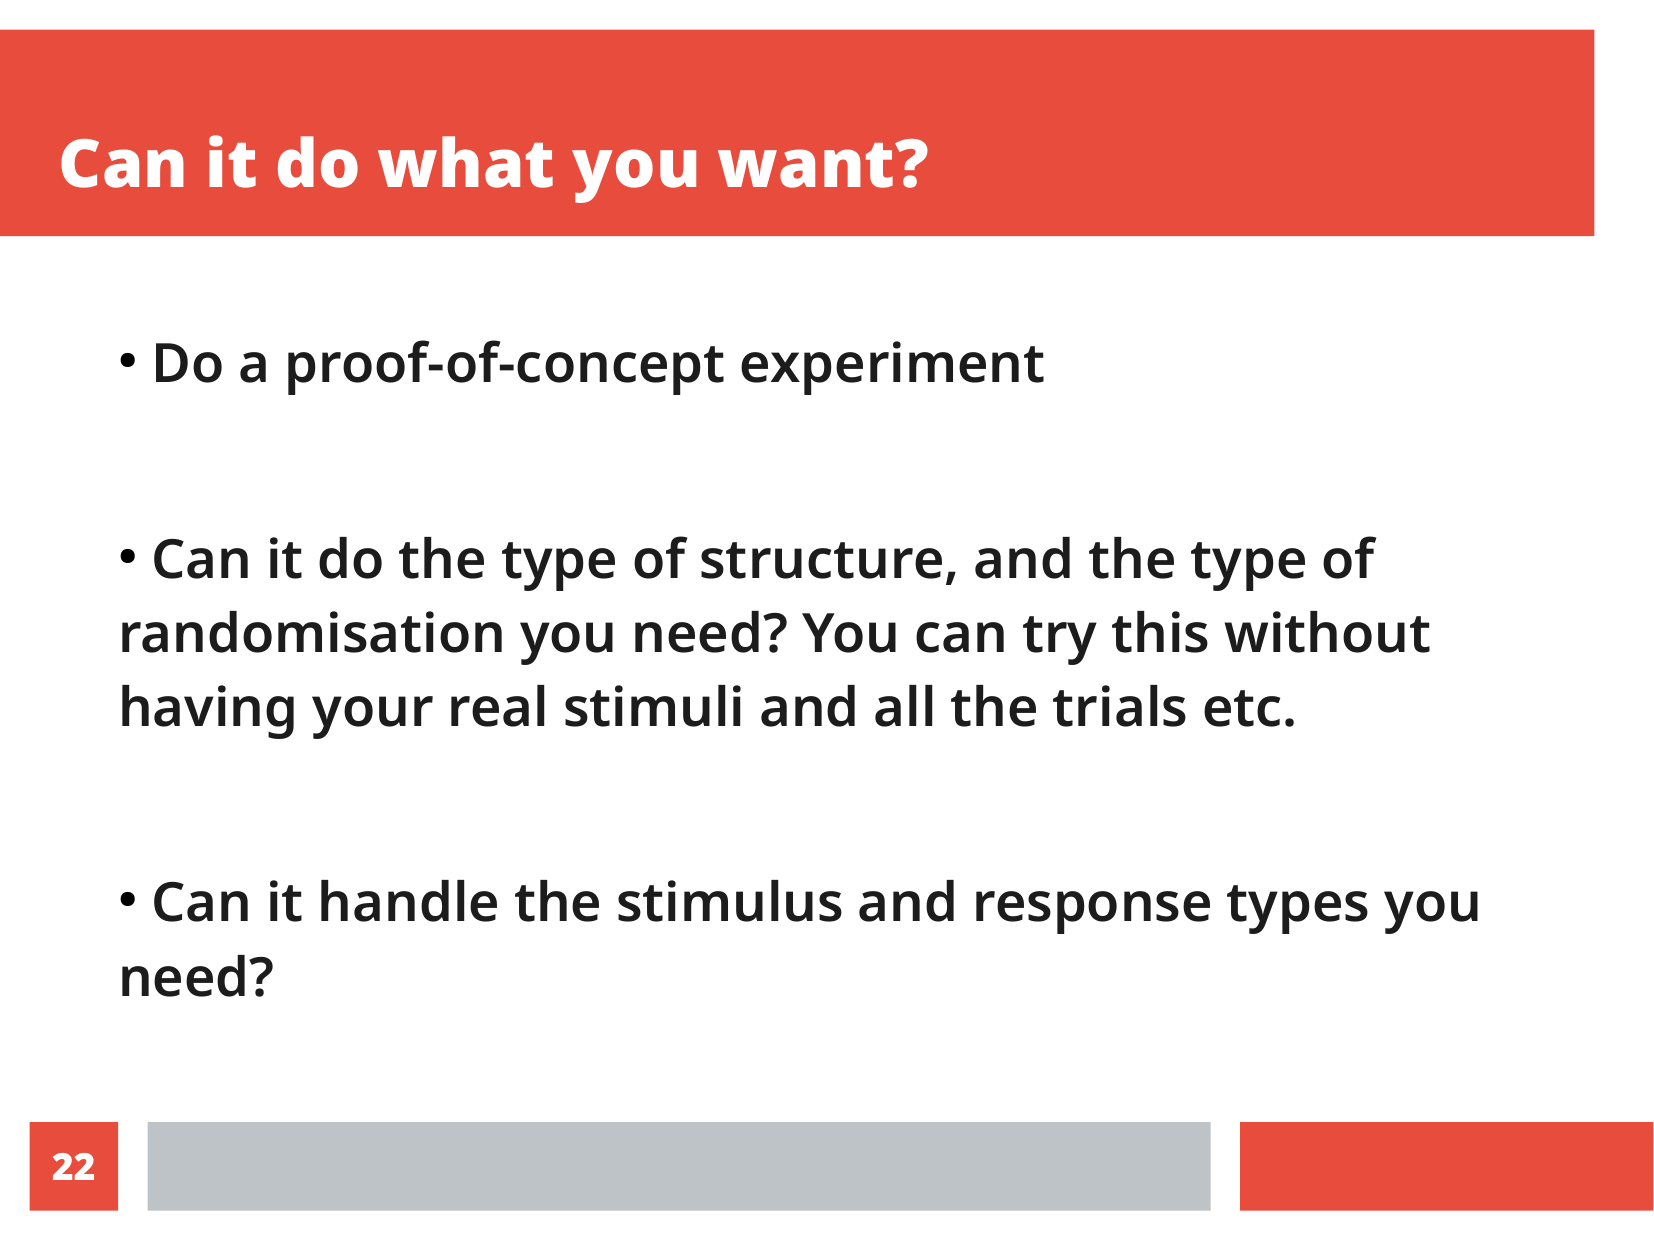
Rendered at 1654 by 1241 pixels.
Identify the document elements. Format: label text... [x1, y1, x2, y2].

title Can it do what you want? [59, 59, 1595, 207]
list Do a proof-of-concept experiment Can it do the type of structure, and the type of randomisation you need? You can try this without having your real stimuli and all the trials etc. Can it handle the stimulus and response types you need? [59, 324, 1565, 1093]
